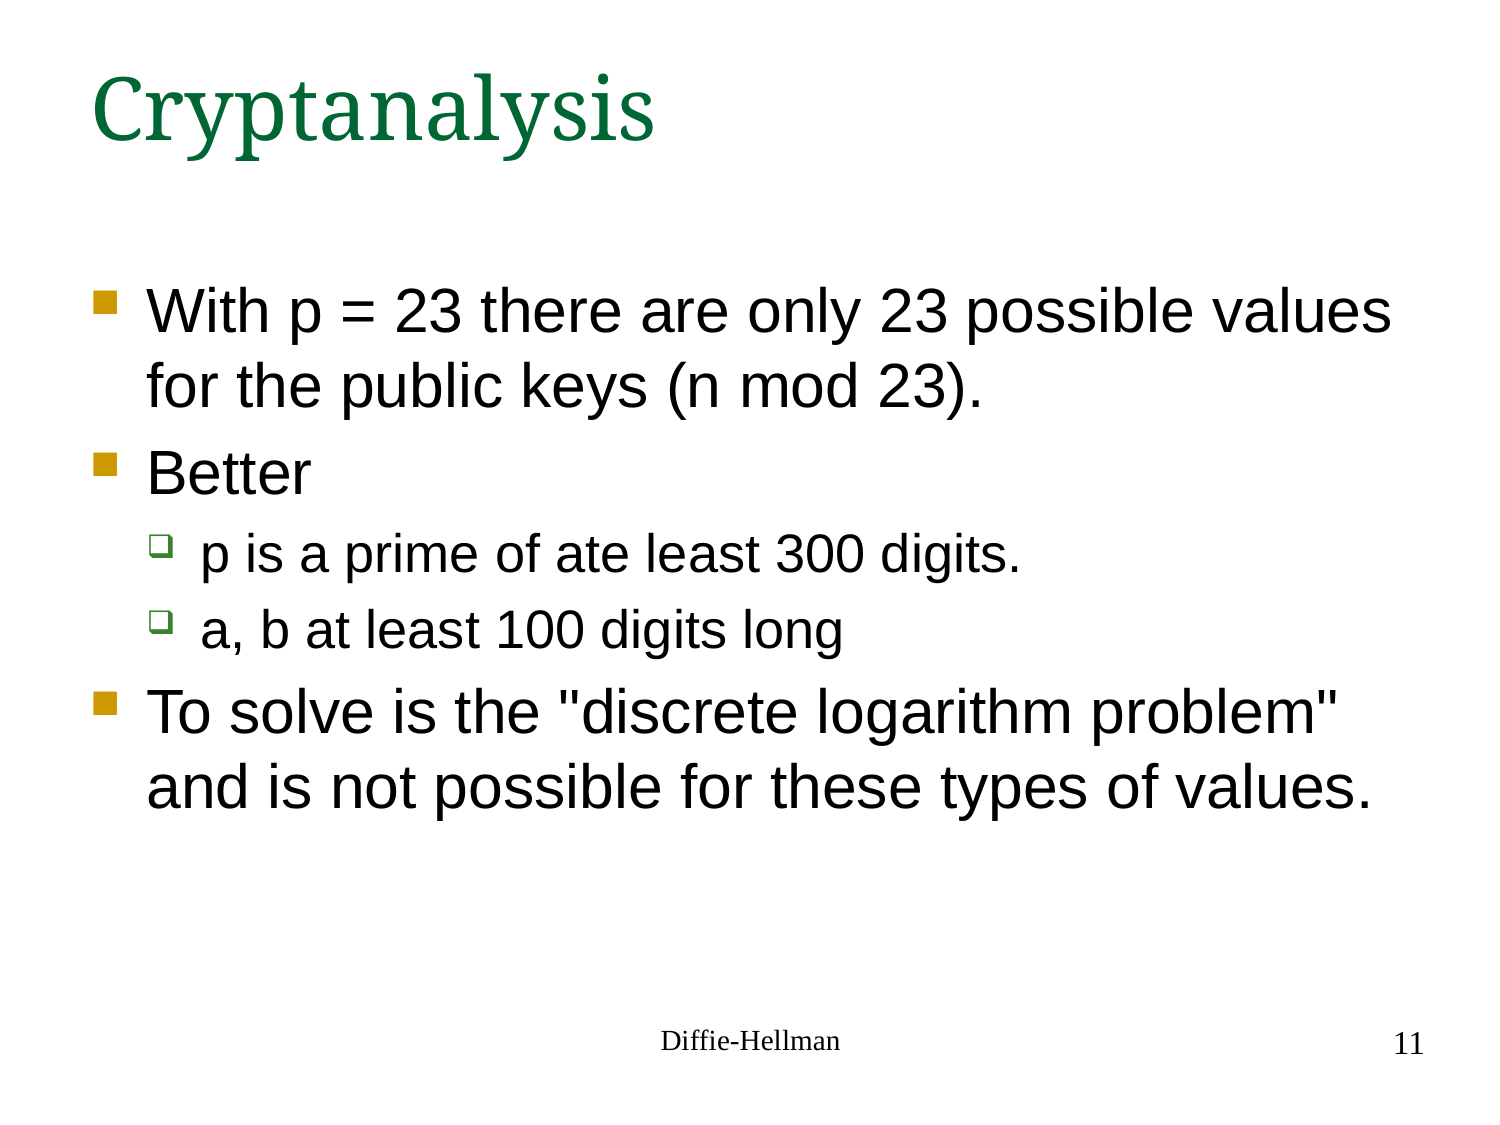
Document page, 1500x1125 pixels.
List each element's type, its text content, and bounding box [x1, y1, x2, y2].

title Cryptanalysis [75, 45, 1425, 233]
list With p = 23 there are only 23 possible values for the public keys (n mod 23). Better p is a prime of ate least 300 digits. a, b at least 100 digits long To solve is the "discrete logarithm problem" and is not possible for these types of values. [75, 262, 1425, 1006]
